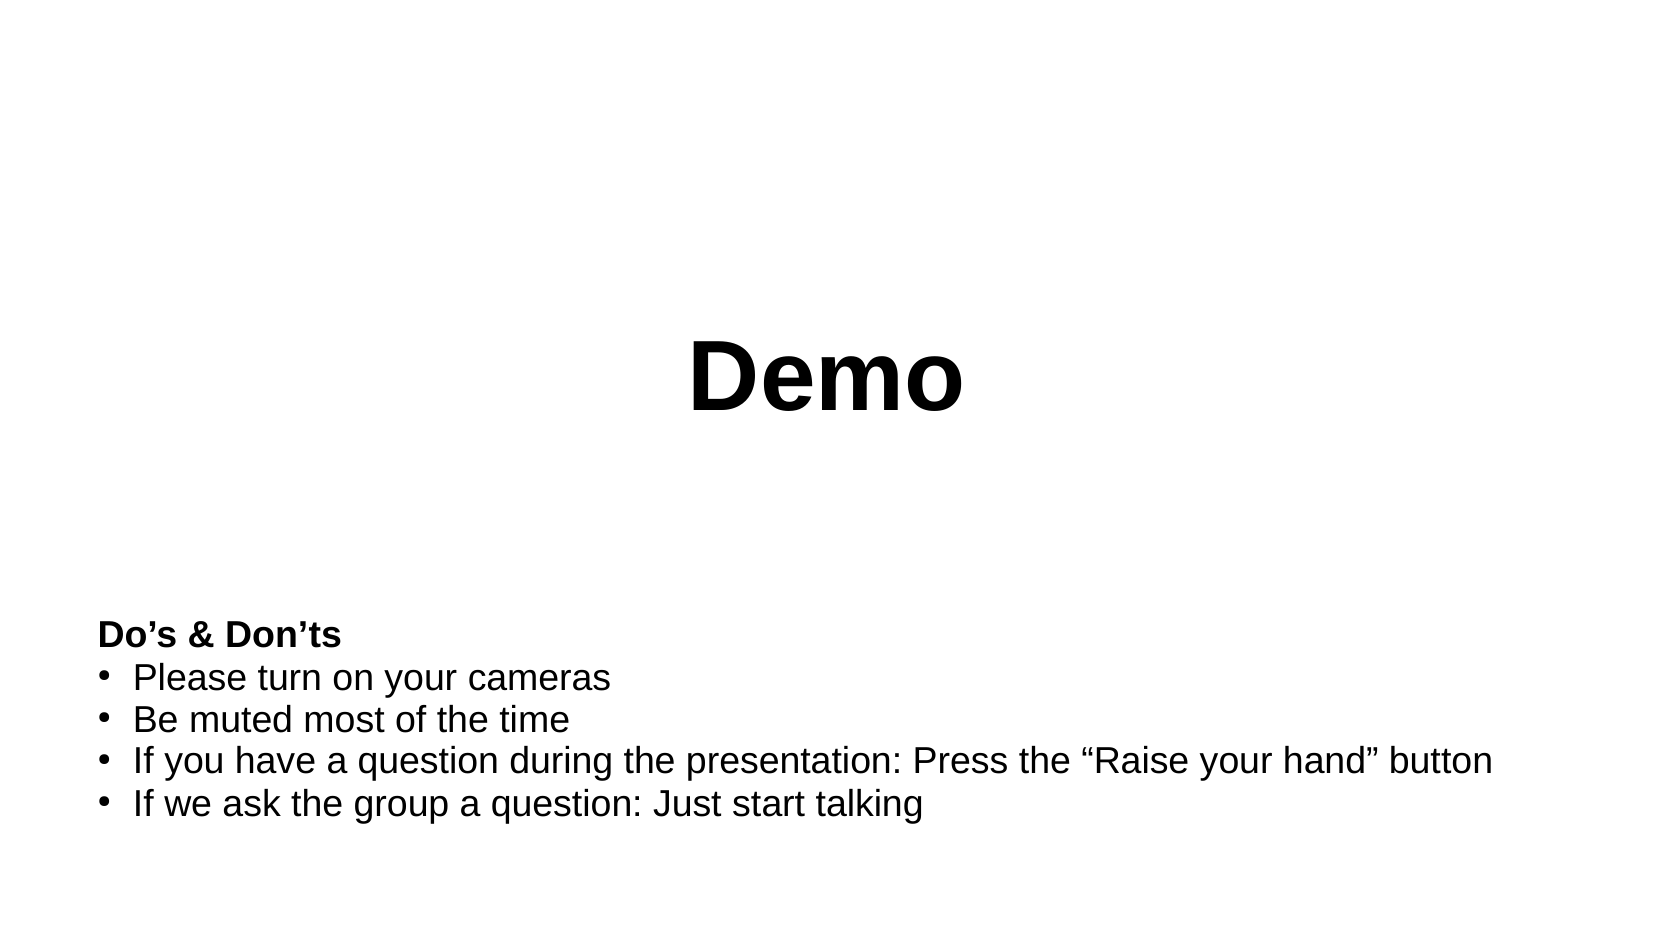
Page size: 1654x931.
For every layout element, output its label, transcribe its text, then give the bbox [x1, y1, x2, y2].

text_box Do’s & Don’ts Please turn on your cameras Be muted most of the time If you have a question during the presentation: Press the “Raise your hand” button If we ask the group a question: Just start talking [82, 606, 1607, 874]
subtitle Demo [82, 37, 1571, 606]
